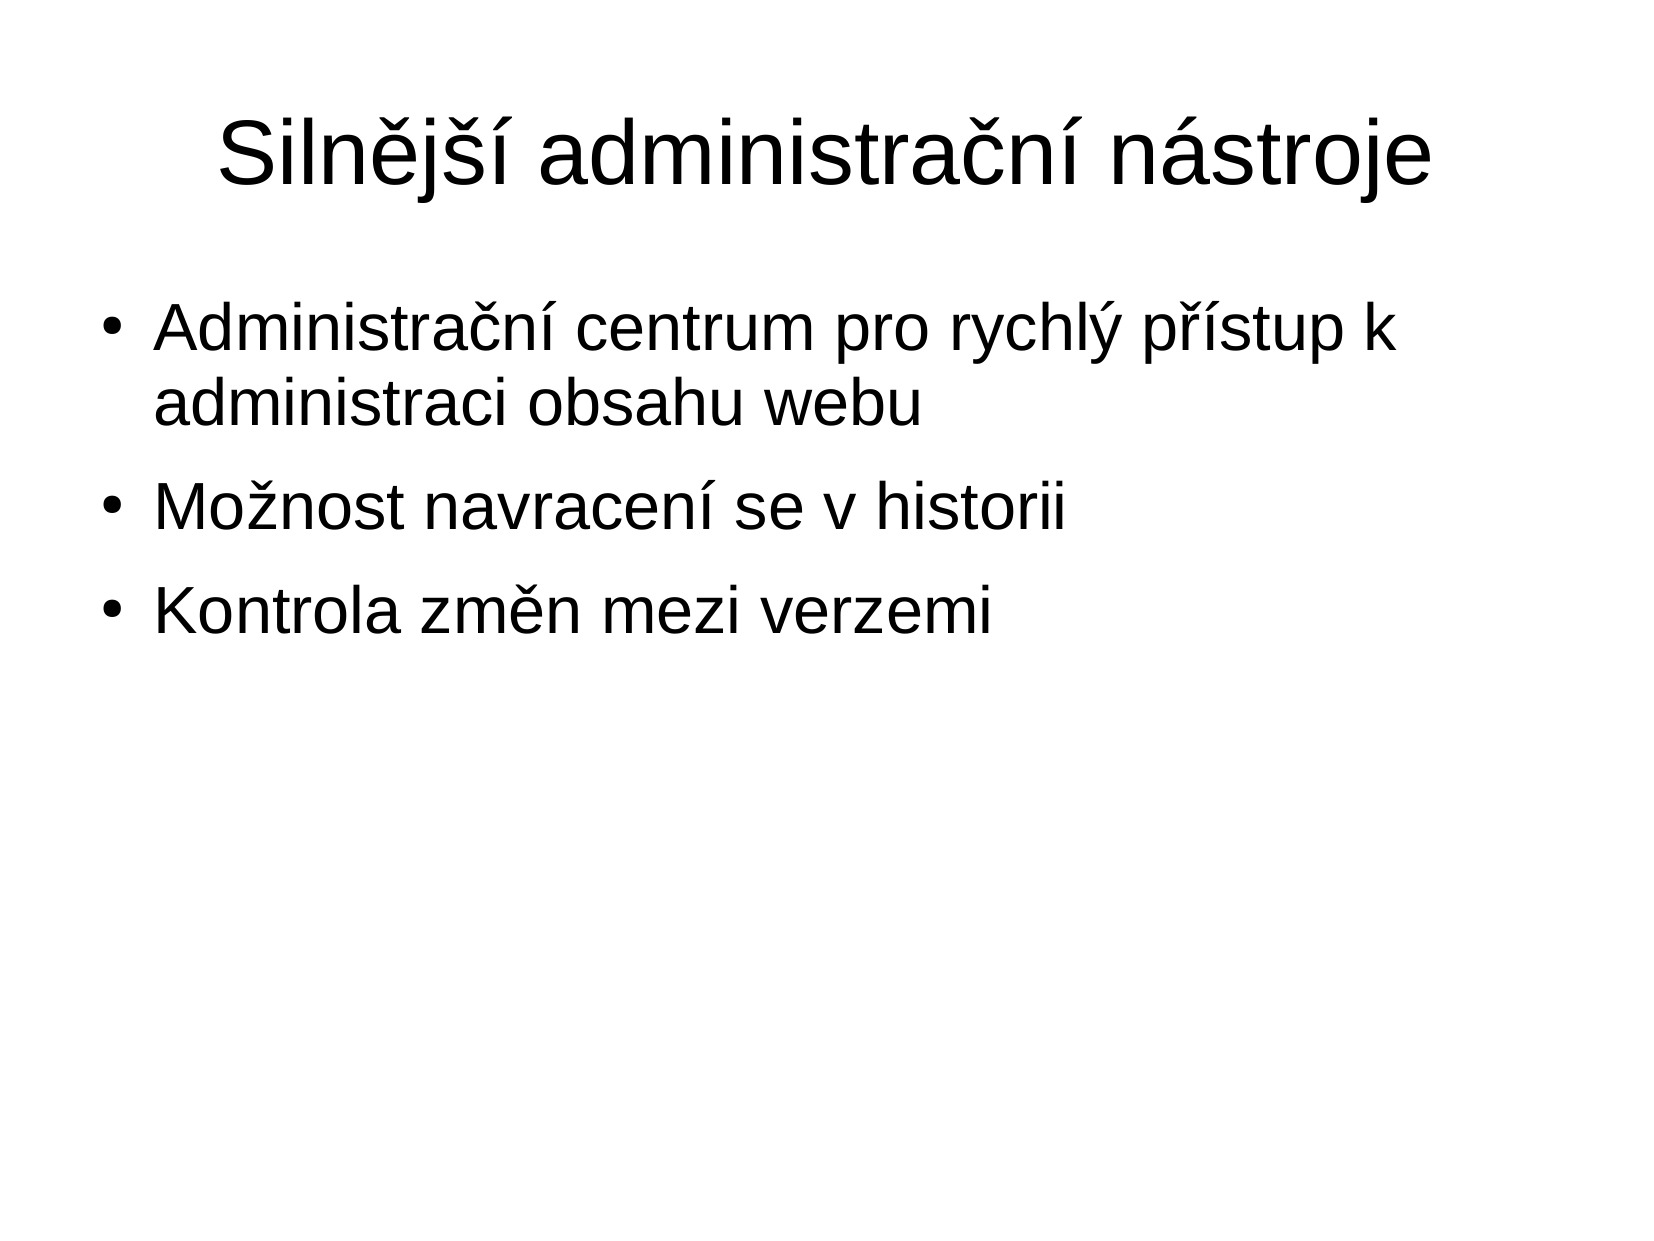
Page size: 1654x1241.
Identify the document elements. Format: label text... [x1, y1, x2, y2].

list Administrační centrum pro rychlý přístup k administraci obsahu webu Možnost navracení se v historii Kontrola změn mezi verzemi [82, 290, 1571, 1010]
title Silnější administrační nástroje [82, 49, 1571, 257]
